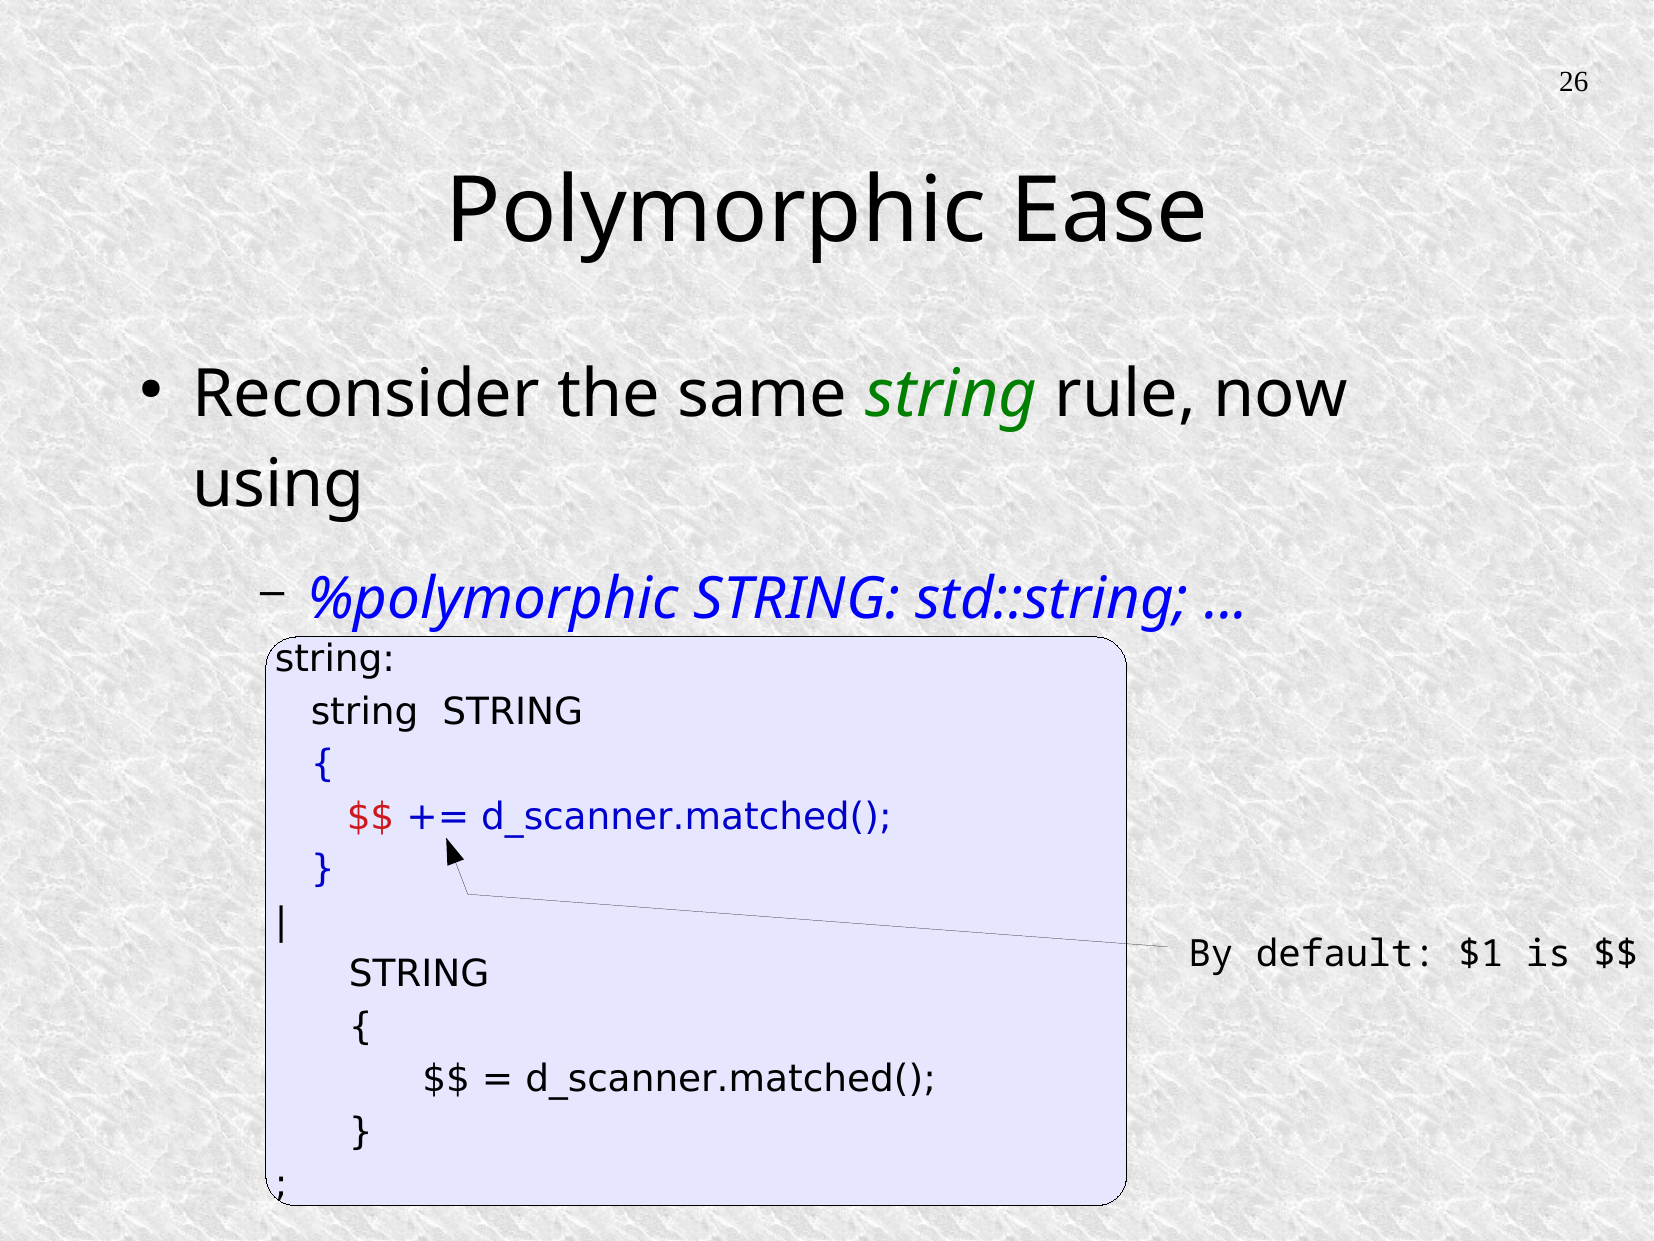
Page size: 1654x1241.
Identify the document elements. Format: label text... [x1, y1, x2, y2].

title Polymorphic Ease [121, 102, 1534, 311]
text_box string: string STRING { $$ += d_scanner.matched(); } | STRING { $$ = d_scanner.matched(); } ; [265, 636, 1127, 1206]
text_box By default: $1 is $$ [1179, 926, 1648, 972]
list Reconsider the same string rule, now using %polymorphic STRING: std::string; ... [121, 344, 1534, 1127]
picture [0, 0, 1654, 1241]
